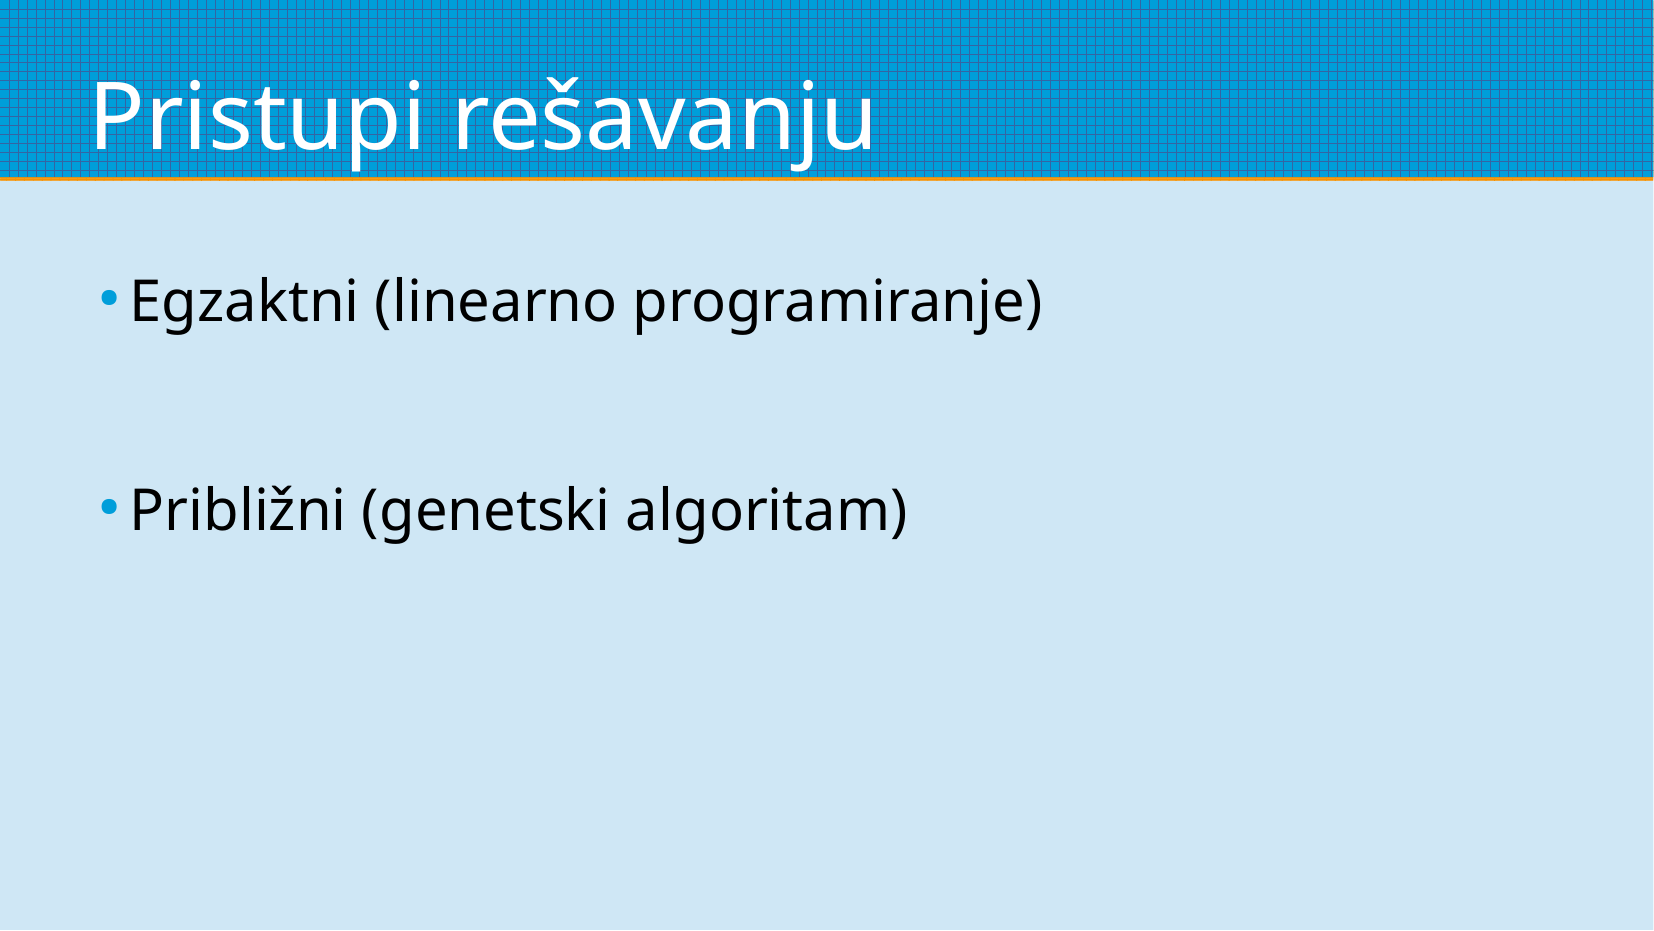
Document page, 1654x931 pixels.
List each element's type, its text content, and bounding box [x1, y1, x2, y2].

title Pristupi rešavanju [88, 14, 1565, 178]
list Egzaktni (linearno programiranje) Približni (genetski algoritam) [88, 259, 1126, 549]
